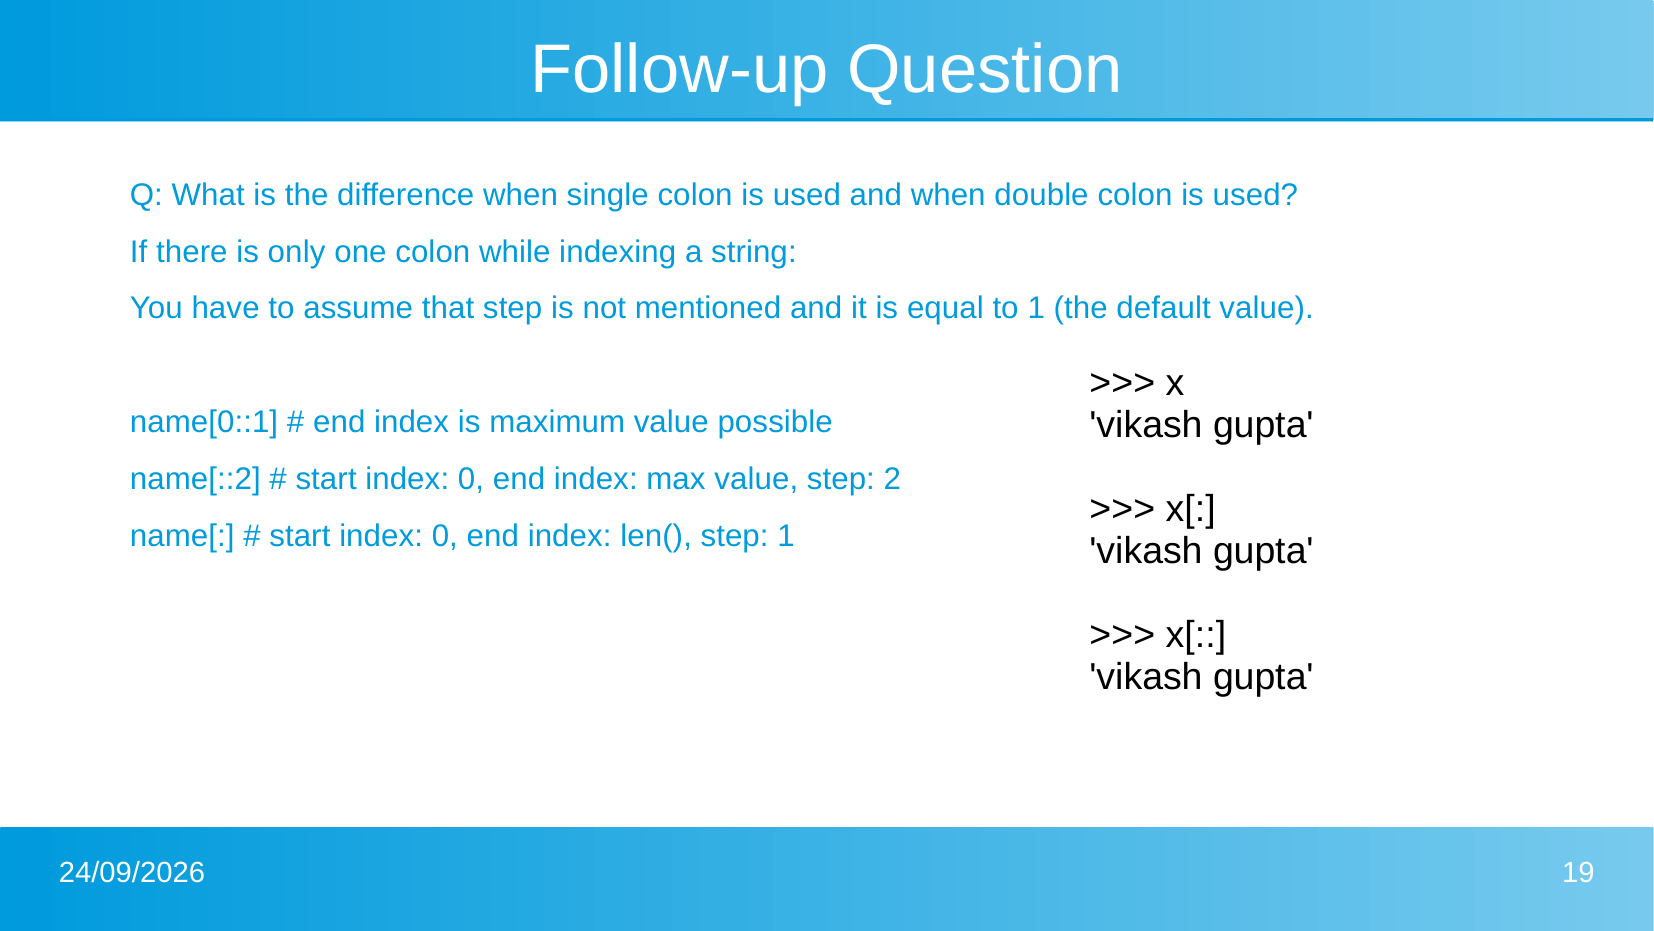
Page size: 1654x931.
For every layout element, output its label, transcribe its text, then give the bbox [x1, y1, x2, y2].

text_box >>> x 'vikash gupta' >>> x[:] 'vikash gupta' >>> x[::] 'vikash gupta' [1074, 354, 1595, 748]
list Q: What is the difference when single colon is used and when double colon is used? If there is only one colon while indexing a string: You have to assume that step is not mentioned and it is equal to 1 (the default value). name[0::1] # end index is maximum value possible name[::2] # start index: 0, end index: max value, step: 2 name[:] # start index: 0, end index: len(), step: 1 [59, 177, 1595, 768]
title Follow-up Question [59, 29, 1595, 108]
